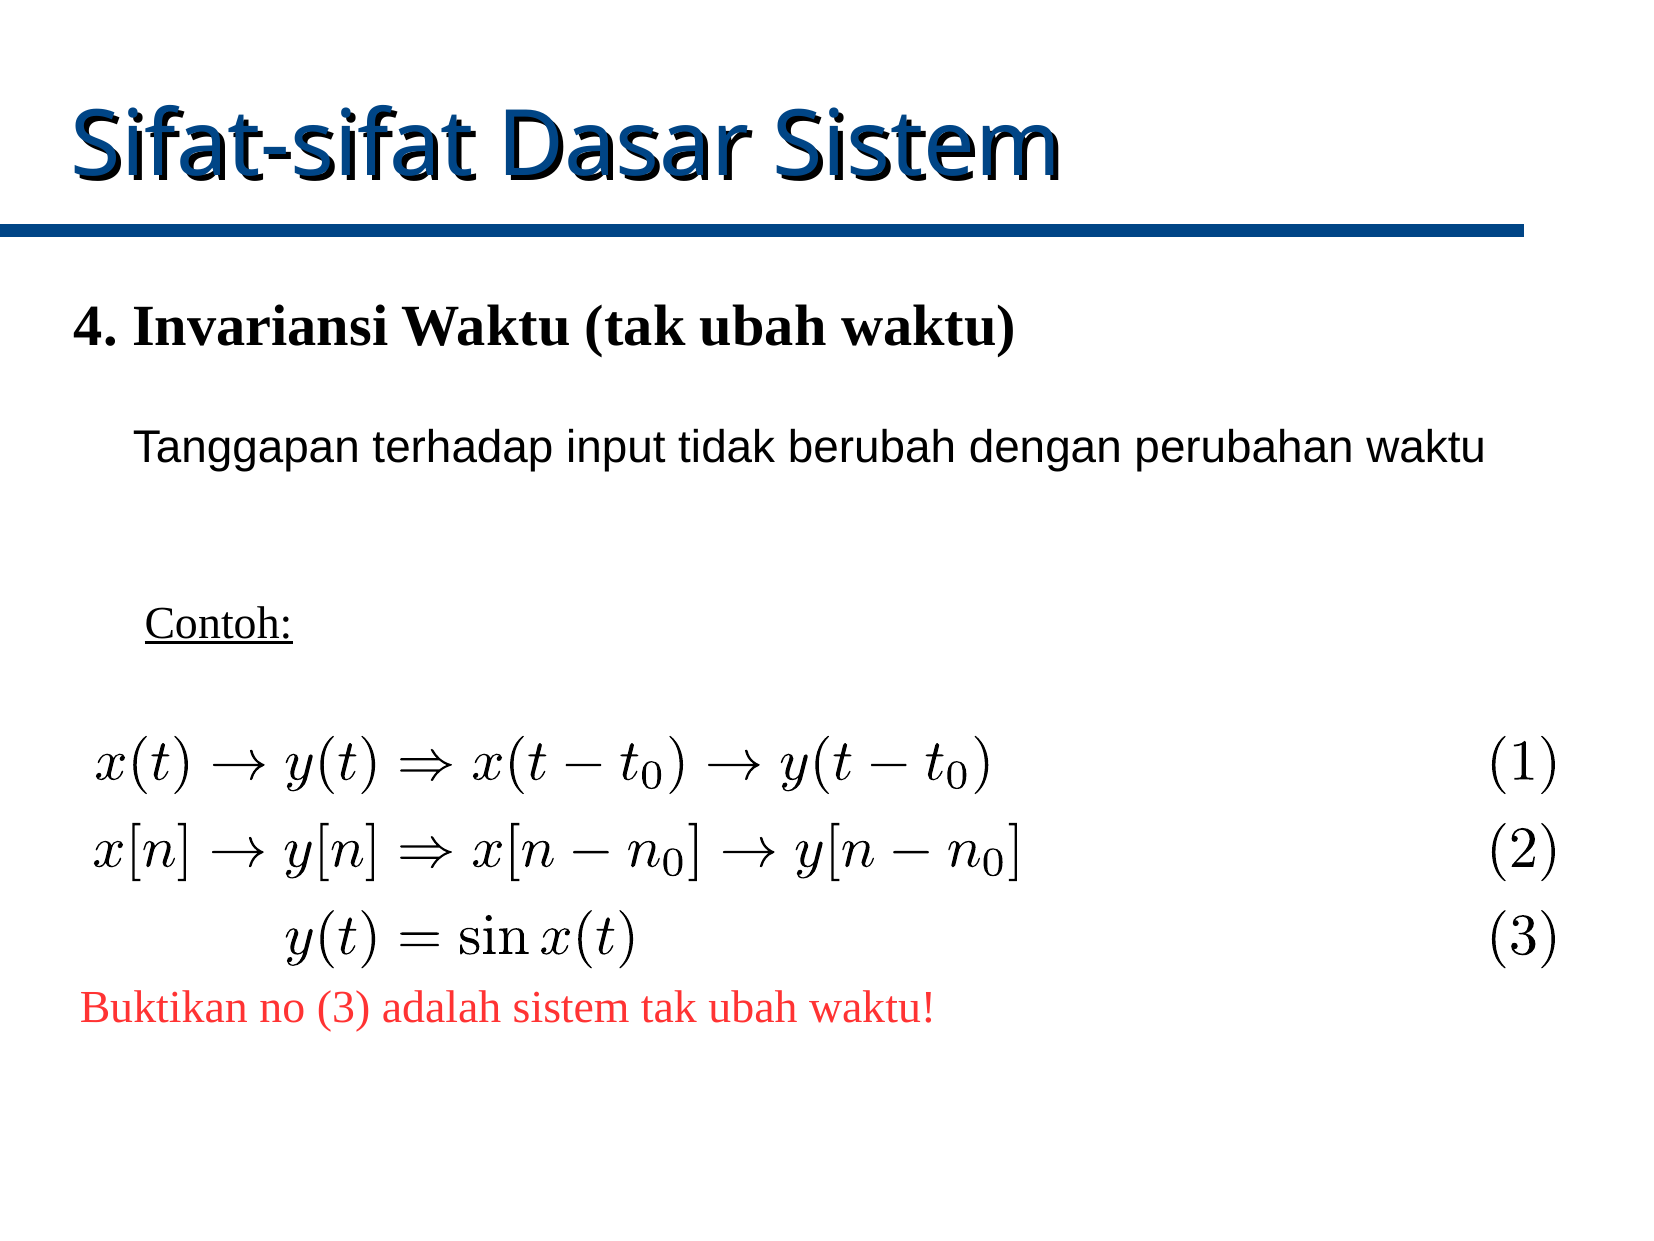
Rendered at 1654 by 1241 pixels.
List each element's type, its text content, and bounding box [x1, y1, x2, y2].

text_box Buktikan no (3) adalah sistem tak ubah waktu! [64, 974, 950, 1052]
text_box 4. Invariansi Waktu (tak ubah waktu) [59, 286, 1028, 387]
text_box Contoh: [129, 590, 308, 667]
text_box [0, 224, 1524, 237]
text_box [92, 735, 1561, 969]
subtitle Sifat-sifat Dasar Sistem [70, 83, 1276, 197]
text_box Tanggapan terhadap input tidak berubah dengan perubahan waktu [118, 413, 1536, 480]
